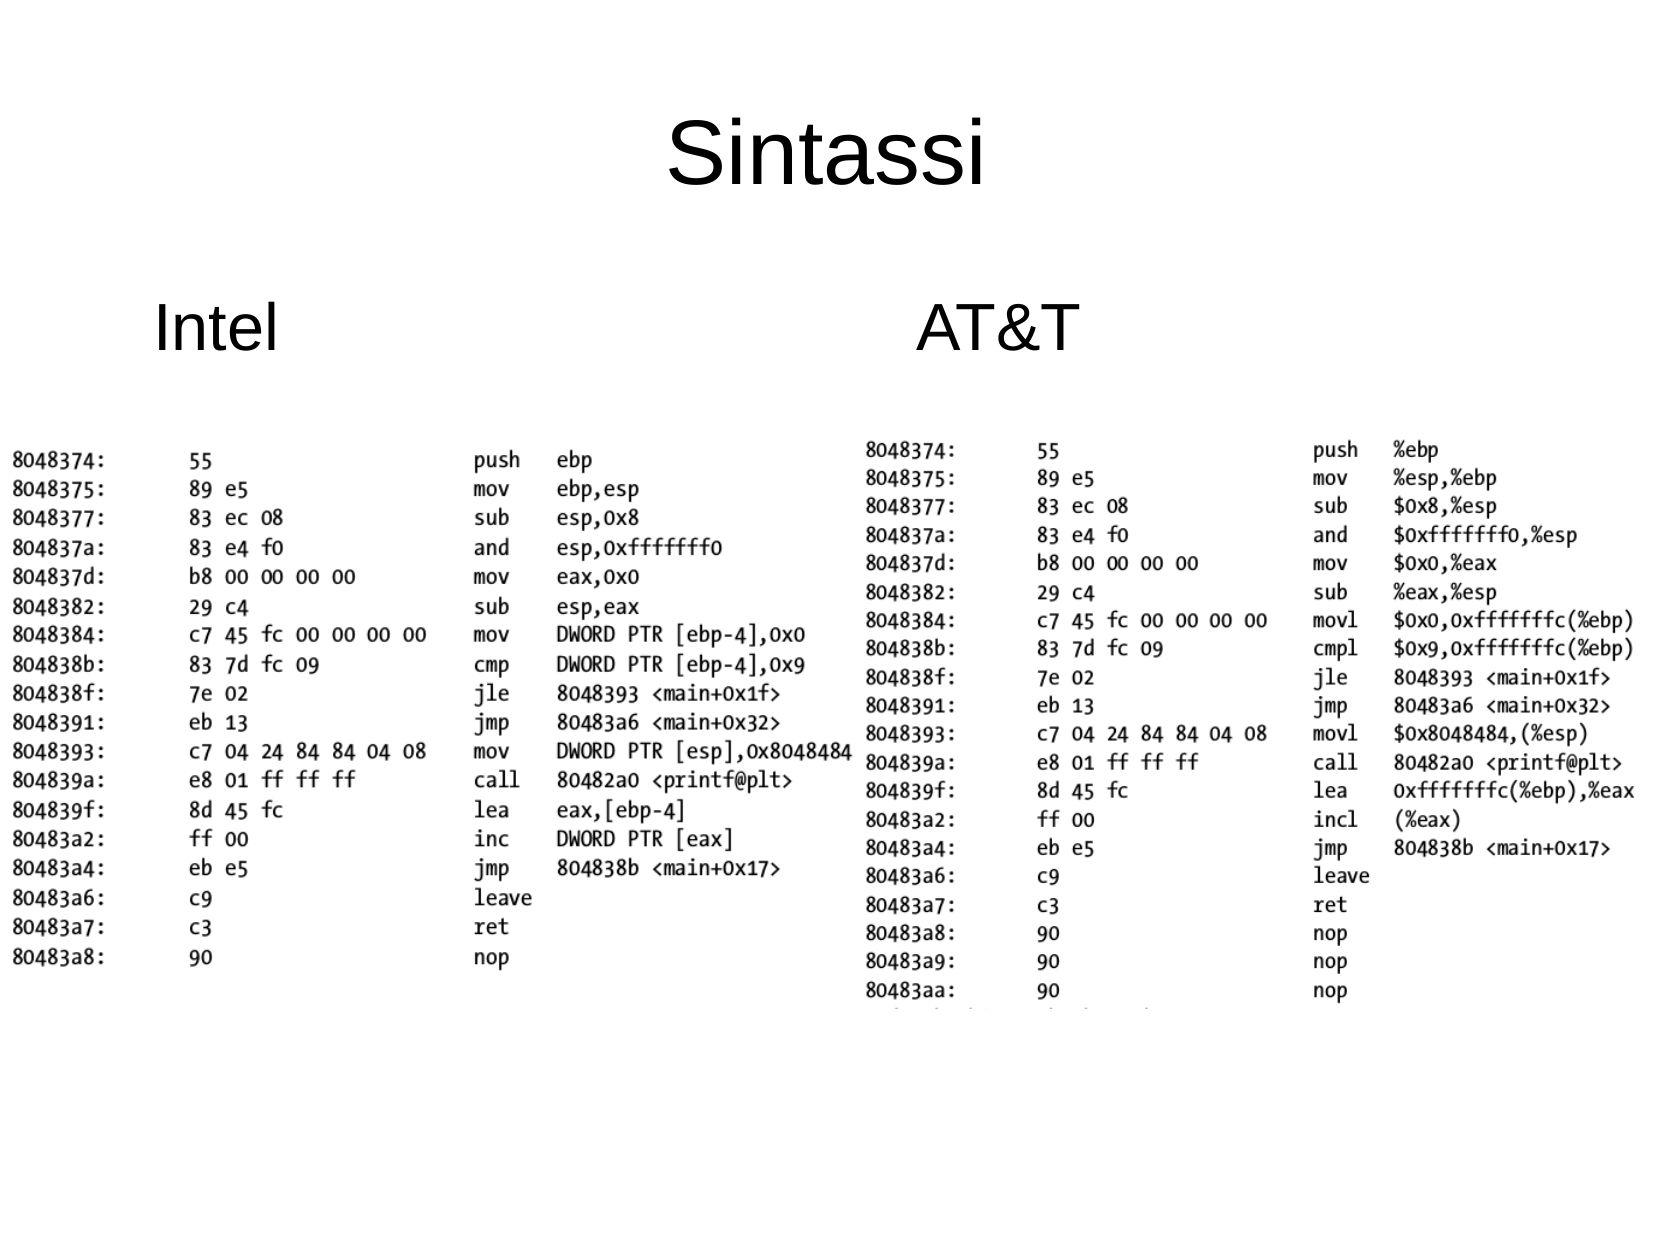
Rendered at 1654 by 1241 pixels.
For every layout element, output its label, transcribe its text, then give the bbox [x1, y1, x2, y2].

title Sintassi [82, 49, 1571, 257]
picture [862, 436, 1654, 1009]
list AT&T [845, 290, 1572, 367]
list Intel [82, 290, 809, 367]
picture [5, 442, 861, 980]
